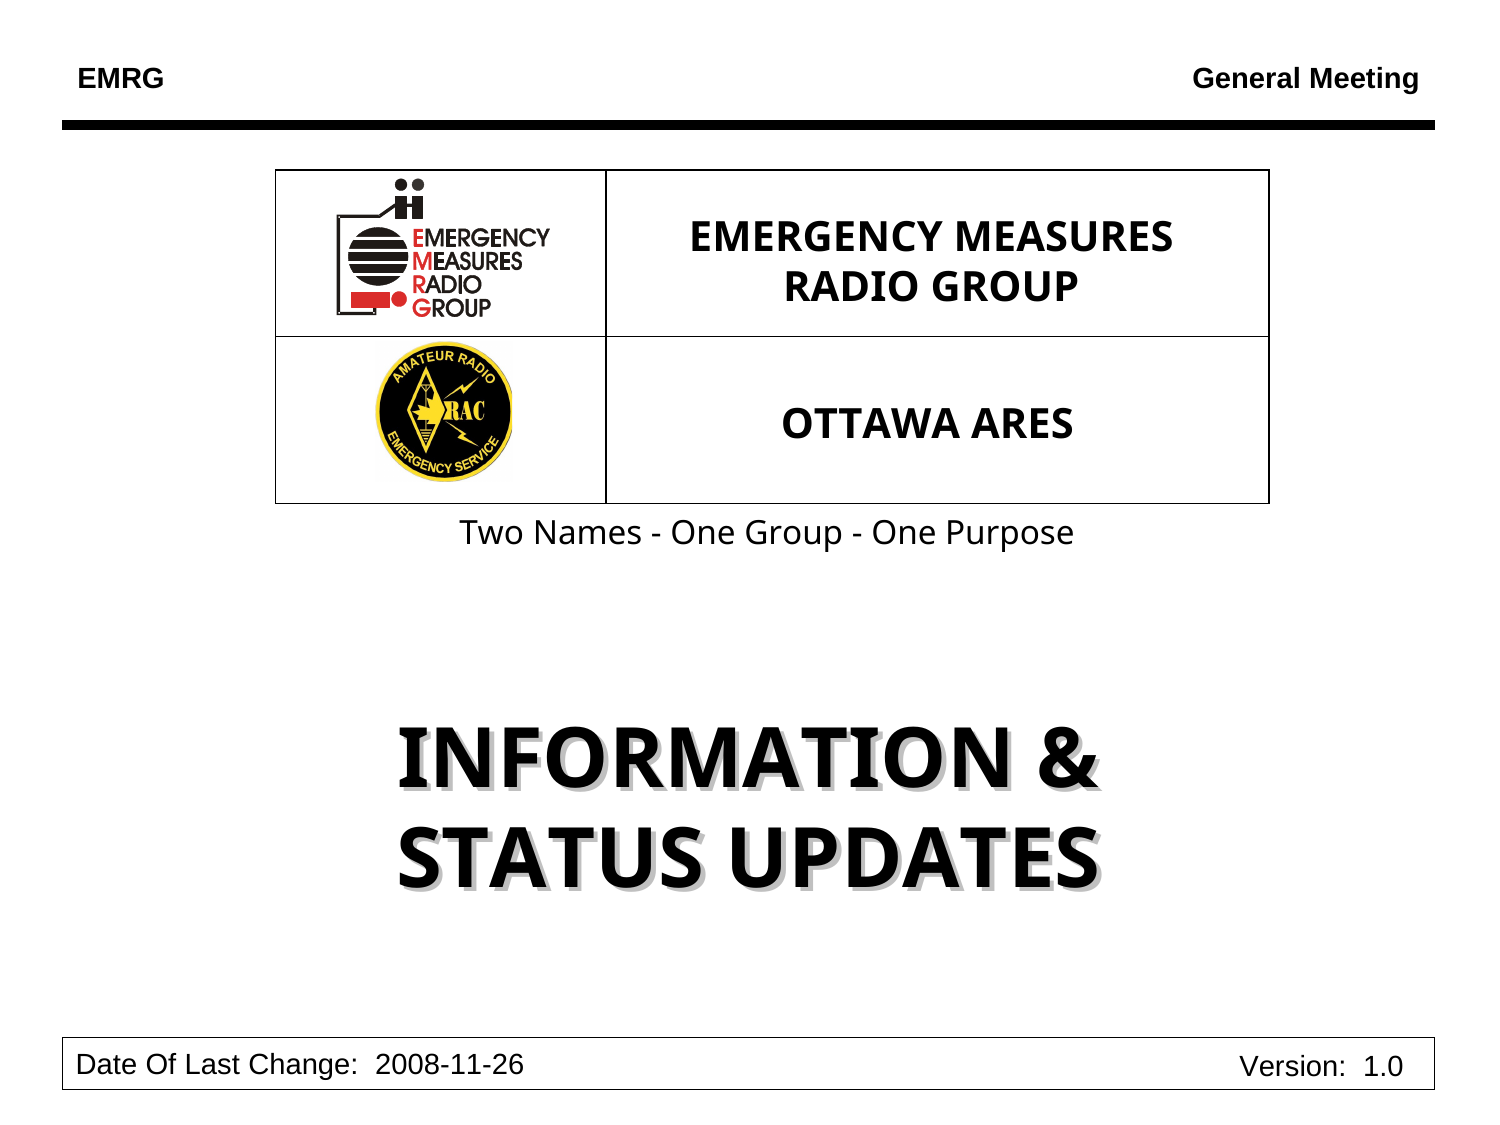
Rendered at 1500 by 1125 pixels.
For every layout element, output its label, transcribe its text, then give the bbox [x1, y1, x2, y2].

text_box Date Of Last Change: 2008-11-26 [60, 1037, 541, 1089]
text_box OTTAWA ARES [766, 388, 1089, 455]
text_box EMERGENCY MEASURES RADIO GROUP [637, 201, 1226, 318]
chart [375, 341, 513, 482]
text_box INFORMATION & STATUS UPDATES [62, 696, 1435, 912]
text_box General Meeting [912, 51, 1435, 103]
text_box EMRG [62, 51, 313, 103]
text_box Two Names - One Group - One Purpose [444, 503, 1091, 559]
picture [336, 178, 550, 317]
text_box Version: 1.0 [1224, 1039, 1420, 1090]
